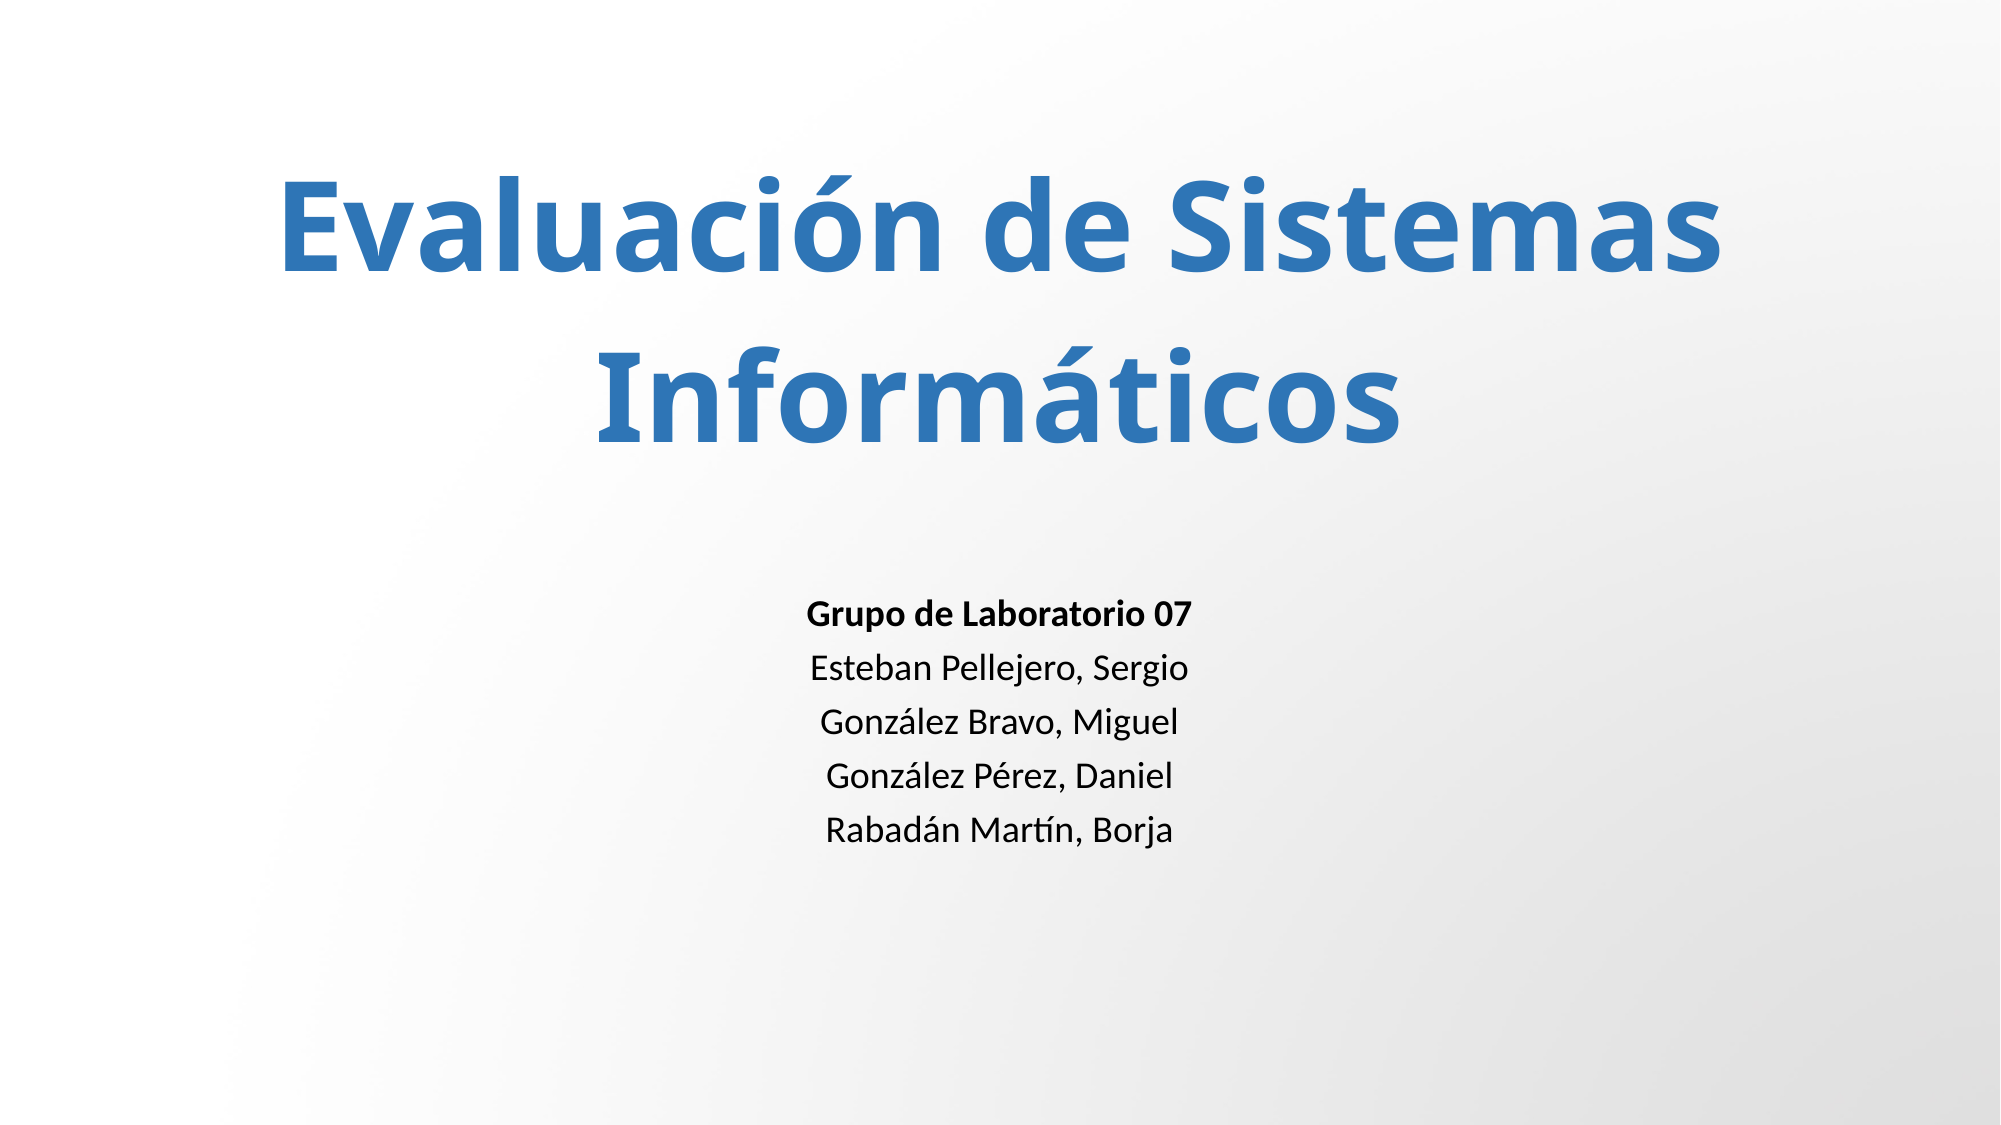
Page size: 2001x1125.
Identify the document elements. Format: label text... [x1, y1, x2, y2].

picture [0, 0, 2001, 1125]
text_box Evaluación de Sistemas Informáticos [249, 94, 1750, 487]
text_box Grupo de Laboratorio 07 Esteban Pellejero, Sergio González Bravo, Miguel González Pérez, Daniel Rabadán Martín, Borja [249, 590, 1750, 863]
